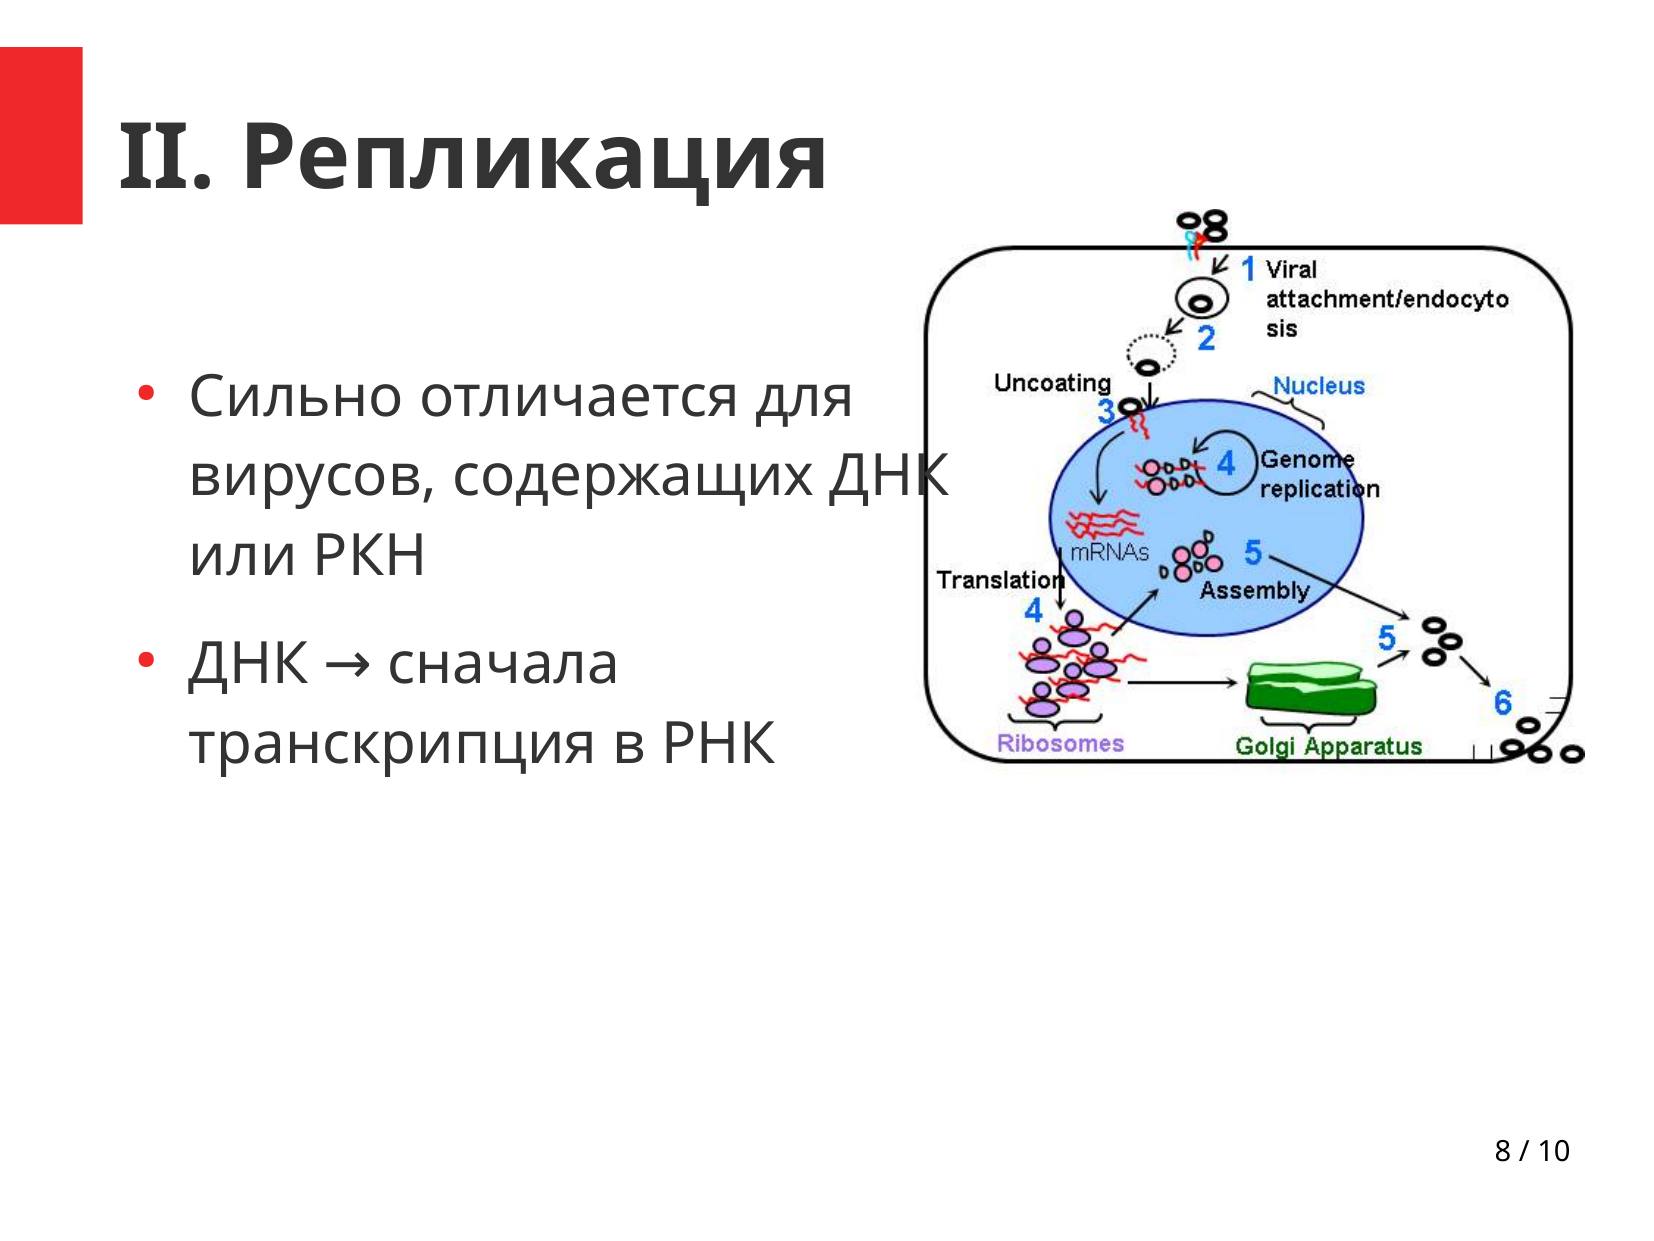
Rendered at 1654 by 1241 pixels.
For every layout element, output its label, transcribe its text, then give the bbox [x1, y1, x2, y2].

title II. Репликация [118, 49, 1571, 257]
list Сильно отличается для вирусов, содержащих ДНК или РКН ДНК → сначала транскрипция в РНК [118, 354, 1006, 1126]
picture [915, 209, 1585, 777]
